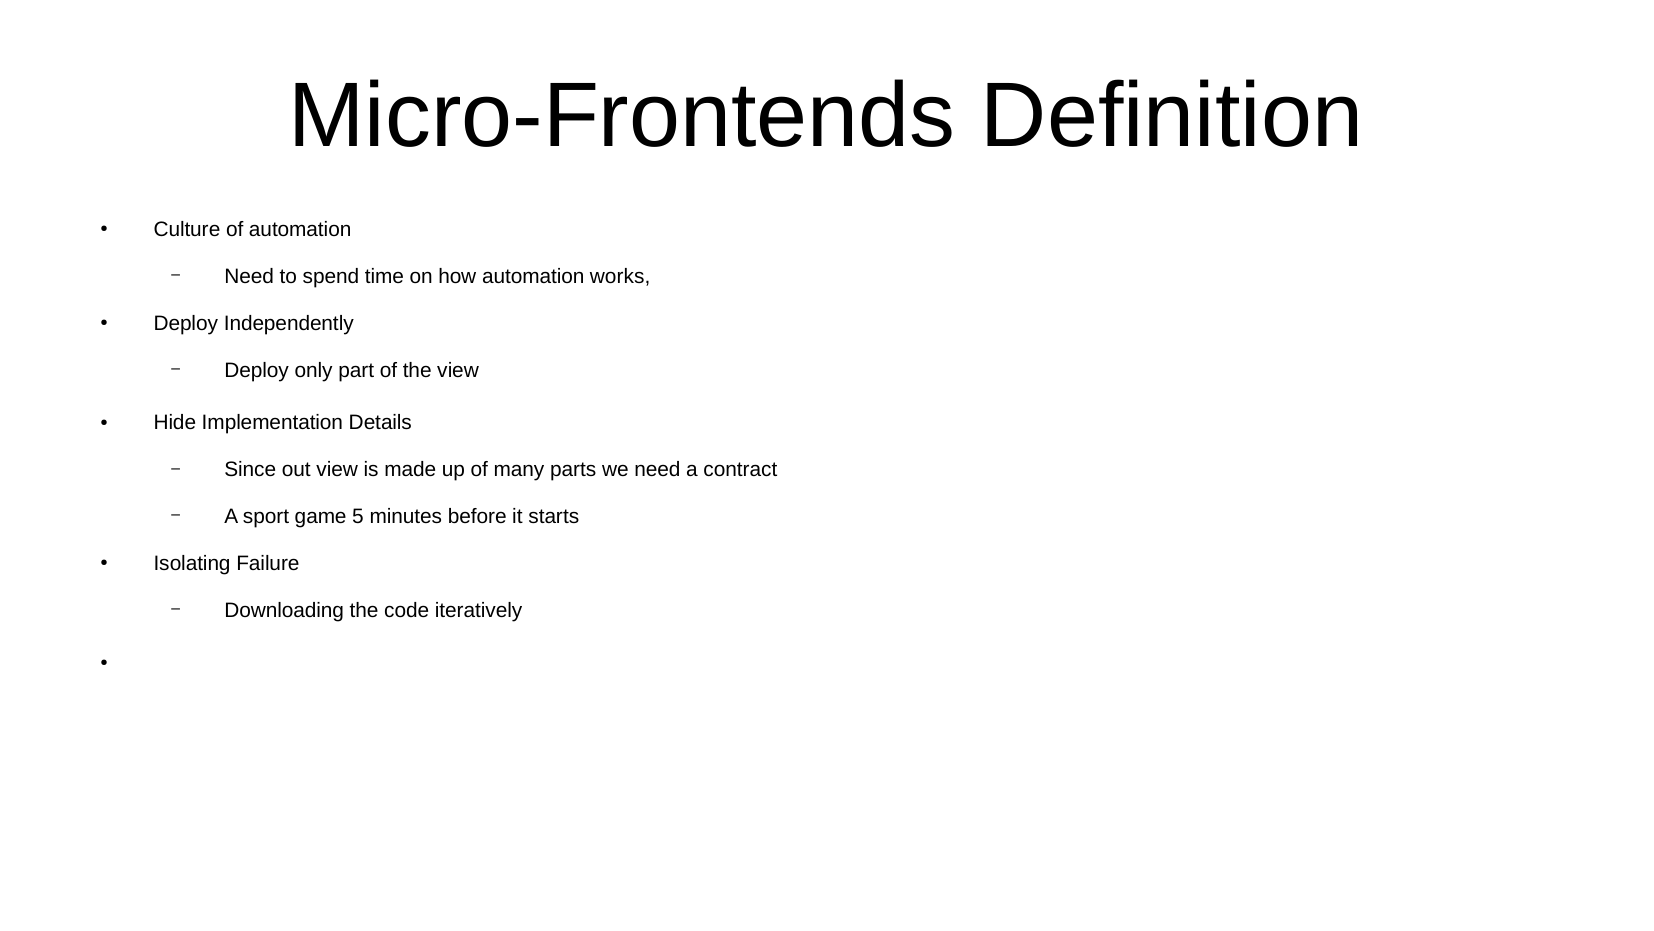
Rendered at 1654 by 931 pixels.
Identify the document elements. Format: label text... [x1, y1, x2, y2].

title Micro-Frontends Definition [82, 37, 1571, 193]
list Culture of automation Need to spend time on how automation works, Deploy Independently Deploy only part of the view Hide Implementation Details Since out view is made up of many parts we need a contract A sport game 5 minutes before it starts Isolating Failure Downloading the code iteratively [82, 217, 1571, 758]
